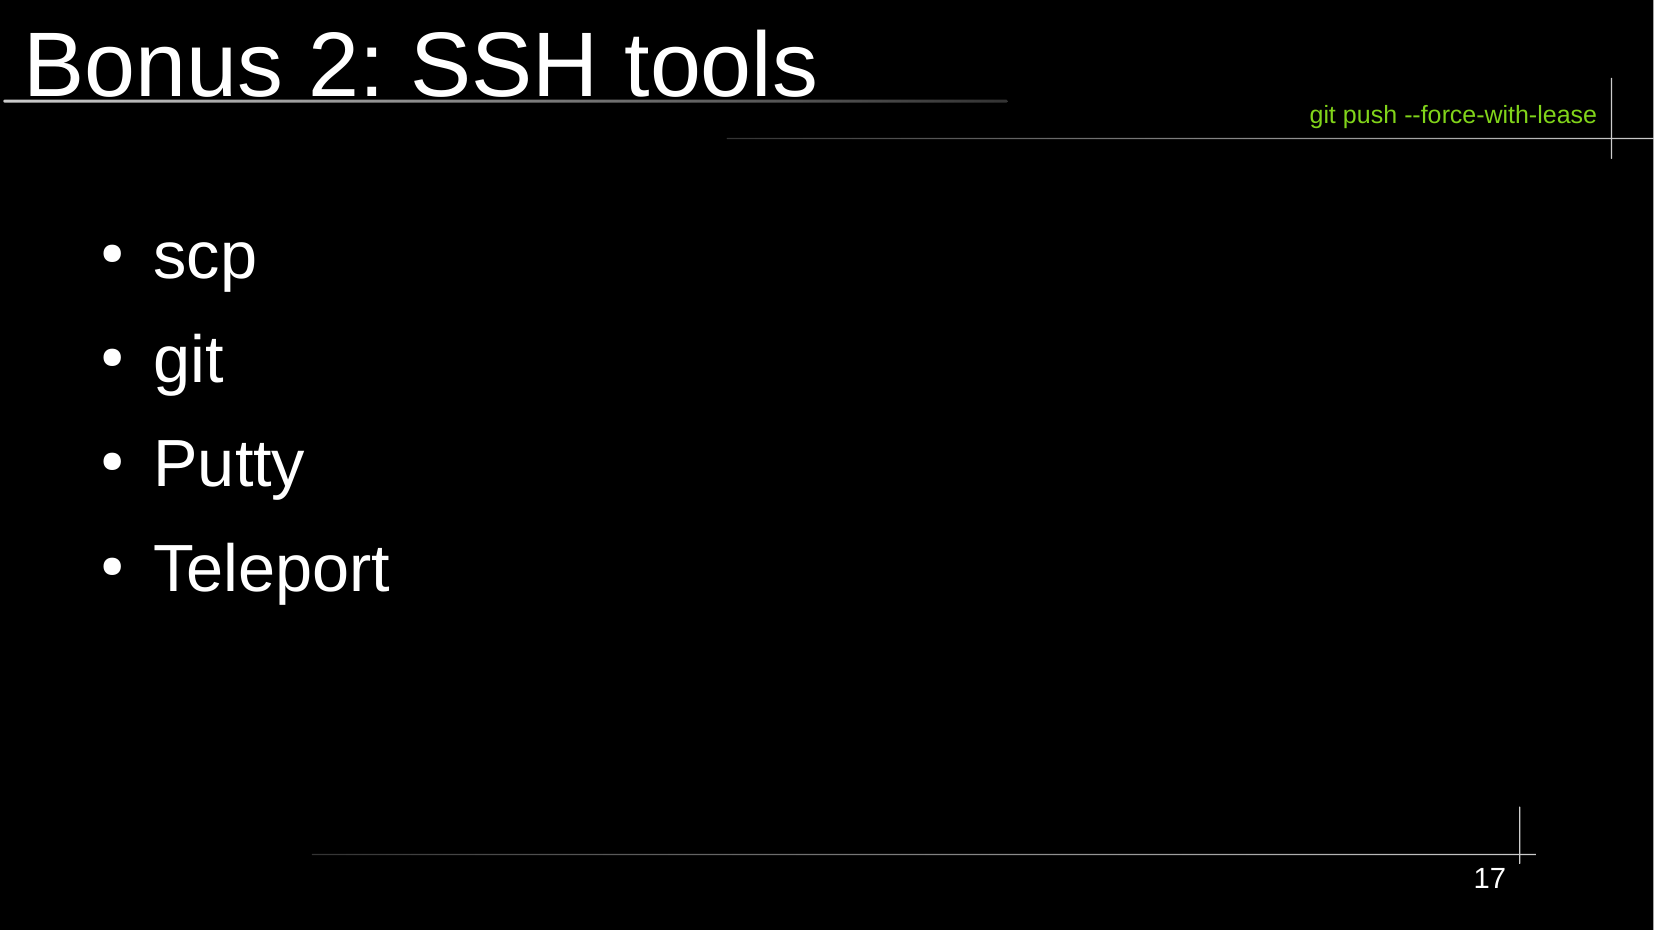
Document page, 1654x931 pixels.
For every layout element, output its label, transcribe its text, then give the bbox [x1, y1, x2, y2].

text_box git push --force-with-lease [1012, 93, 1613, 137]
title Bonus 2: SSH tools [23, 11, 1589, 119]
list scp git Putty Teleport [82, 217, 1571, 758]
